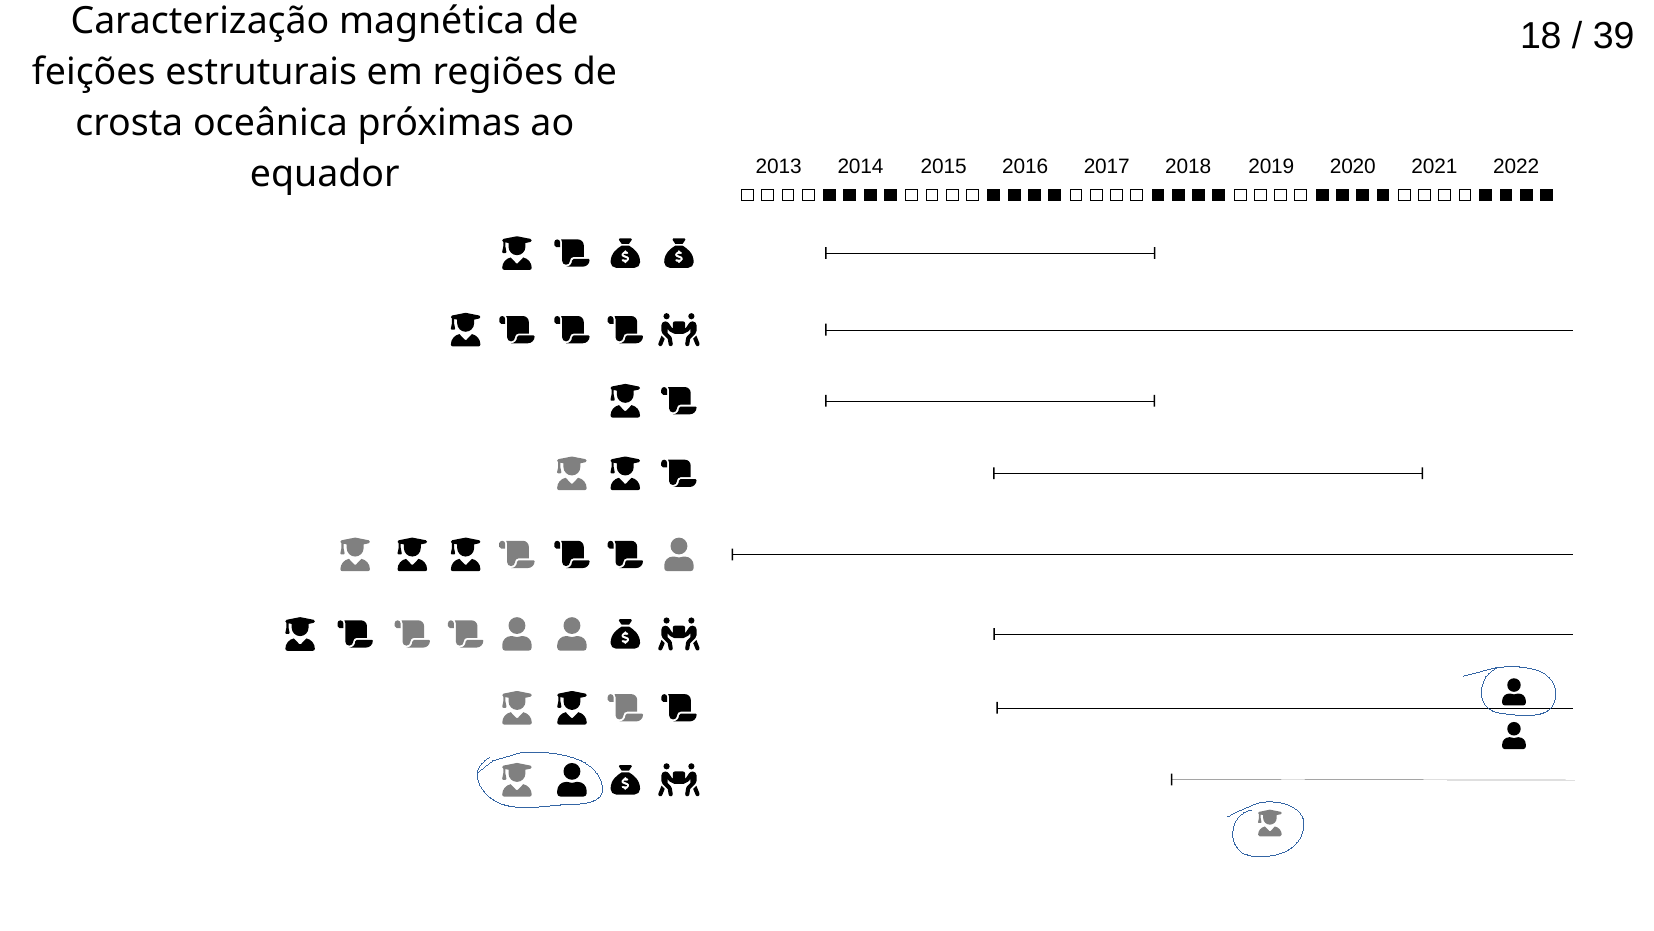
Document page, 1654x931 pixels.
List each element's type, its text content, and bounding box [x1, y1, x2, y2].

text_box [741, 189, 754, 201]
picture [554, 538, 590, 571]
text_box [1008, 189, 1021, 201]
picture [661, 385, 697, 417]
text_box [1479, 189, 1492, 201]
picture [557, 690, 587, 725]
text_box [1377, 189, 1389, 201]
text_box [884, 189, 897, 201]
picture [502, 236, 532, 270]
picture [499, 313, 535, 346]
text_box [552, 611, 591, 654]
text_box [802, 189, 815, 201]
text_box [1028, 189, 1041, 201]
picture [664, 238, 694, 268]
text_box [550, 450, 589, 493]
text_box [1540, 189, 1553, 201]
text_box [1130, 189, 1143, 201]
text_box [1520, 189, 1533, 201]
picture [607, 538, 644, 571]
picture [658, 763, 700, 797]
picture [450, 537, 481, 572]
text_box [446, 611, 485, 654]
picture [610, 619, 641, 649]
text_box [905, 189, 918, 201]
picture [661, 692, 697, 724]
text_box 2022 [1478, 147, 1555, 186]
text_box 2016 [987, 147, 1064, 186]
picture [285, 617, 315, 651]
text_box [497, 685, 536, 728]
text_box [1356, 189, 1369, 201]
text_box [1459, 189, 1471, 201]
text_box [497, 611, 536, 654]
text_box [1274, 189, 1287, 201]
text_box [1152, 189, 1164, 201]
picture [450, 312, 481, 347]
picture [1502, 678, 1526, 706]
text_box [1048, 189, 1061, 201]
text_box [782, 189, 794, 201]
text_box [864, 189, 877, 201]
text_box 2013 [740, 147, 817, 186]
text_box [497, 758, 536, 801]
text_box [1257, 808, 1284, 838]
text_box [606, 685, 644, 728]
picture [610, 238, 641, 268]
text_box [1294, 189, 1307, 201]
picture [1502, 721, 1526, 750]
text_box 2018 [1150, 147, 1227, 186]
picture [607, 313, 644, 346]
text_box [1316, 189, 1329, 201]
picture [610, 383, 641, 418]
text_box [1398, 189, 1411, 201]
text_box 2020 [1315, 147, 1391, 186]
text_box 2021 [1396, 147, 1473, 186]
text_box 2015 [905, 147, 982, 186]
text_box [1336, 189, 1349, 201]
picture [554, 237, 590, 269]
picture [658, 617, 700, 651]
text_box [966, 189, 979, 201]
text_box [1500, 189, 1512, 201]
text_box [926, 189, 938, 201]
text_box [499, 532, 538, 575]
picture [658, 313, 700, 347]
text_box [333, 532, 372, 575]
text_box [1418, 189, 1431, 201]
text_box [987, 189, 1000, 201]
text_box [1254, 189, 1267, 201]
picture [554, 313, 590, 346]
text_box [823, 189, 836, 201]
picture [337, 618, 373, 650]
text_box 2019 [1233, 147, 1310, 186]
picture [610, 765, 641, 795]
text_box [946, 189, 959, 201]
text_box [843, 189, 856, 201]
text_box [1110, 189, 1123, 201]
text_box <number> / 39 [1375, 0, 1654, 71]
text_box [1212, 189, 1225, 201]
text_box [1070, 189, 1082, 201]
text_box [1438, 189, 1451, 201]
text_box [1172, 189, 1185, 201]
text_box [1192, 189, 1205, 201]
text_box 2017 [1068, 147, 1145, 186]
text_box [761, 189, 774, 201]
picture [661, 457, 697, 489]
picture [397, 537, 428, 572]
text_box Caracterização magnética de feições estruturais em regiões de crosta oceânica próximas ao equador [11, 33, 638, 159]
text_box 2014 [822, 147, 899, 186]
picture [610, 456, 641, 491]
text_box [659, 534, 698, 577]
text_box [1234, 189, 1247, 201]
text_box [393, 611, 432, 654]
text_box [1090, 189, 1103, 201]
picture [557, 762, 587, 797]
